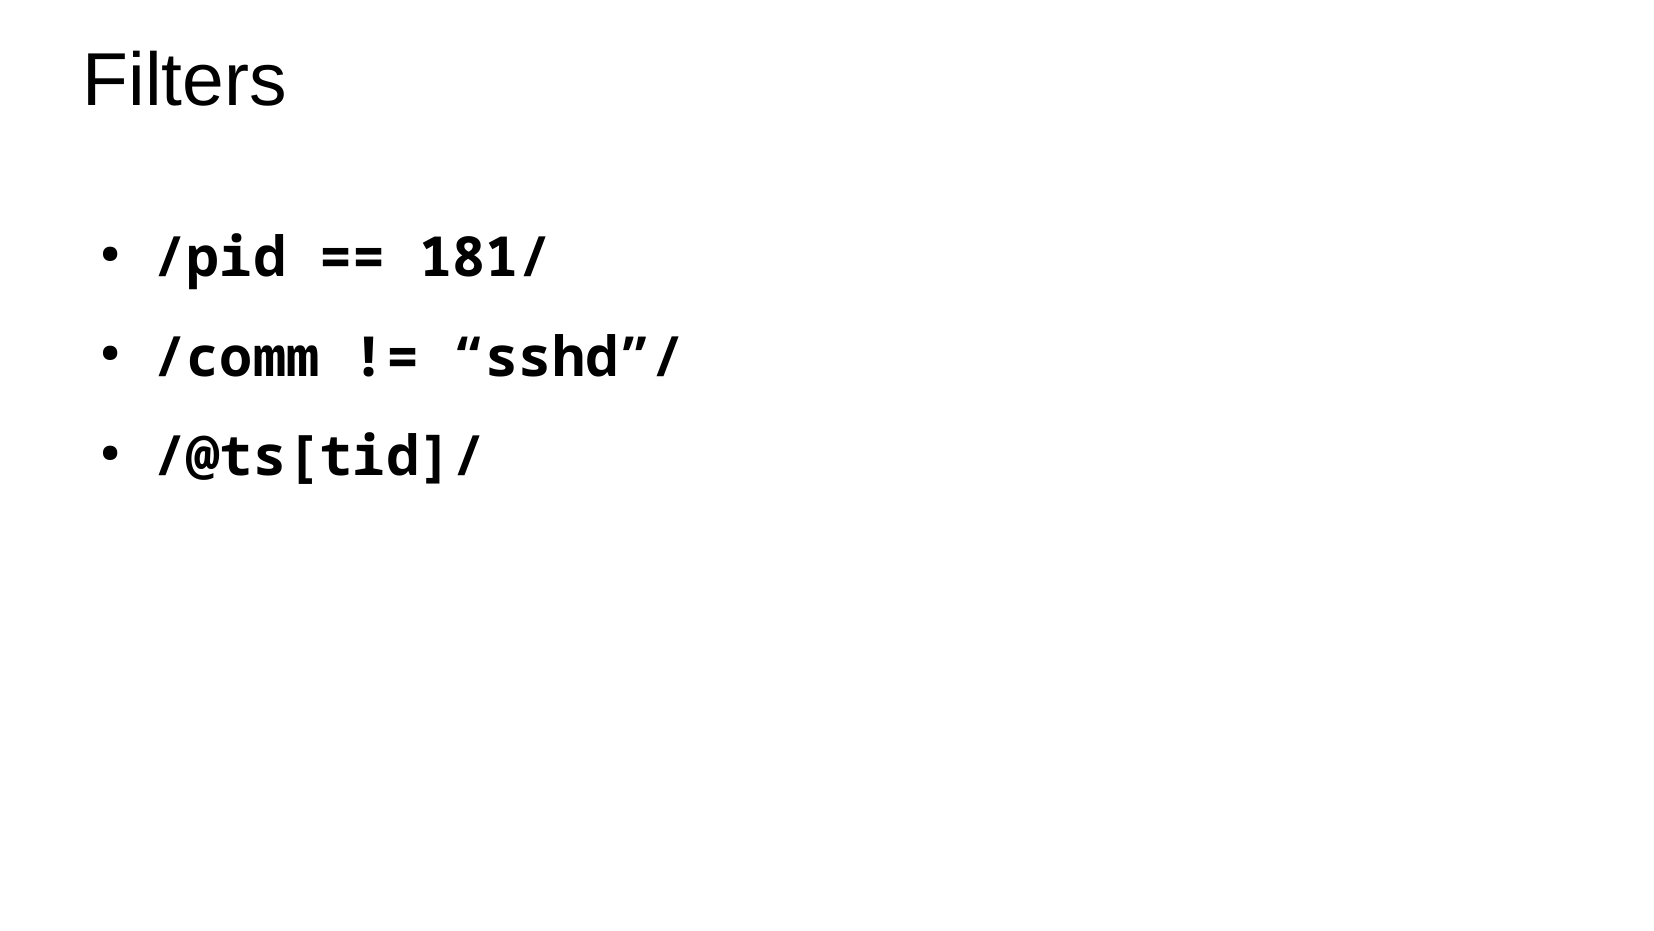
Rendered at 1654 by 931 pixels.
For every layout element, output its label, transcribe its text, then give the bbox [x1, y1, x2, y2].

title Filters [82, 20, 1571, 139]
list /pid == 181/ /comm != “sshd”/ /@ts[tid]/ [82, 217, 1571, 757]
